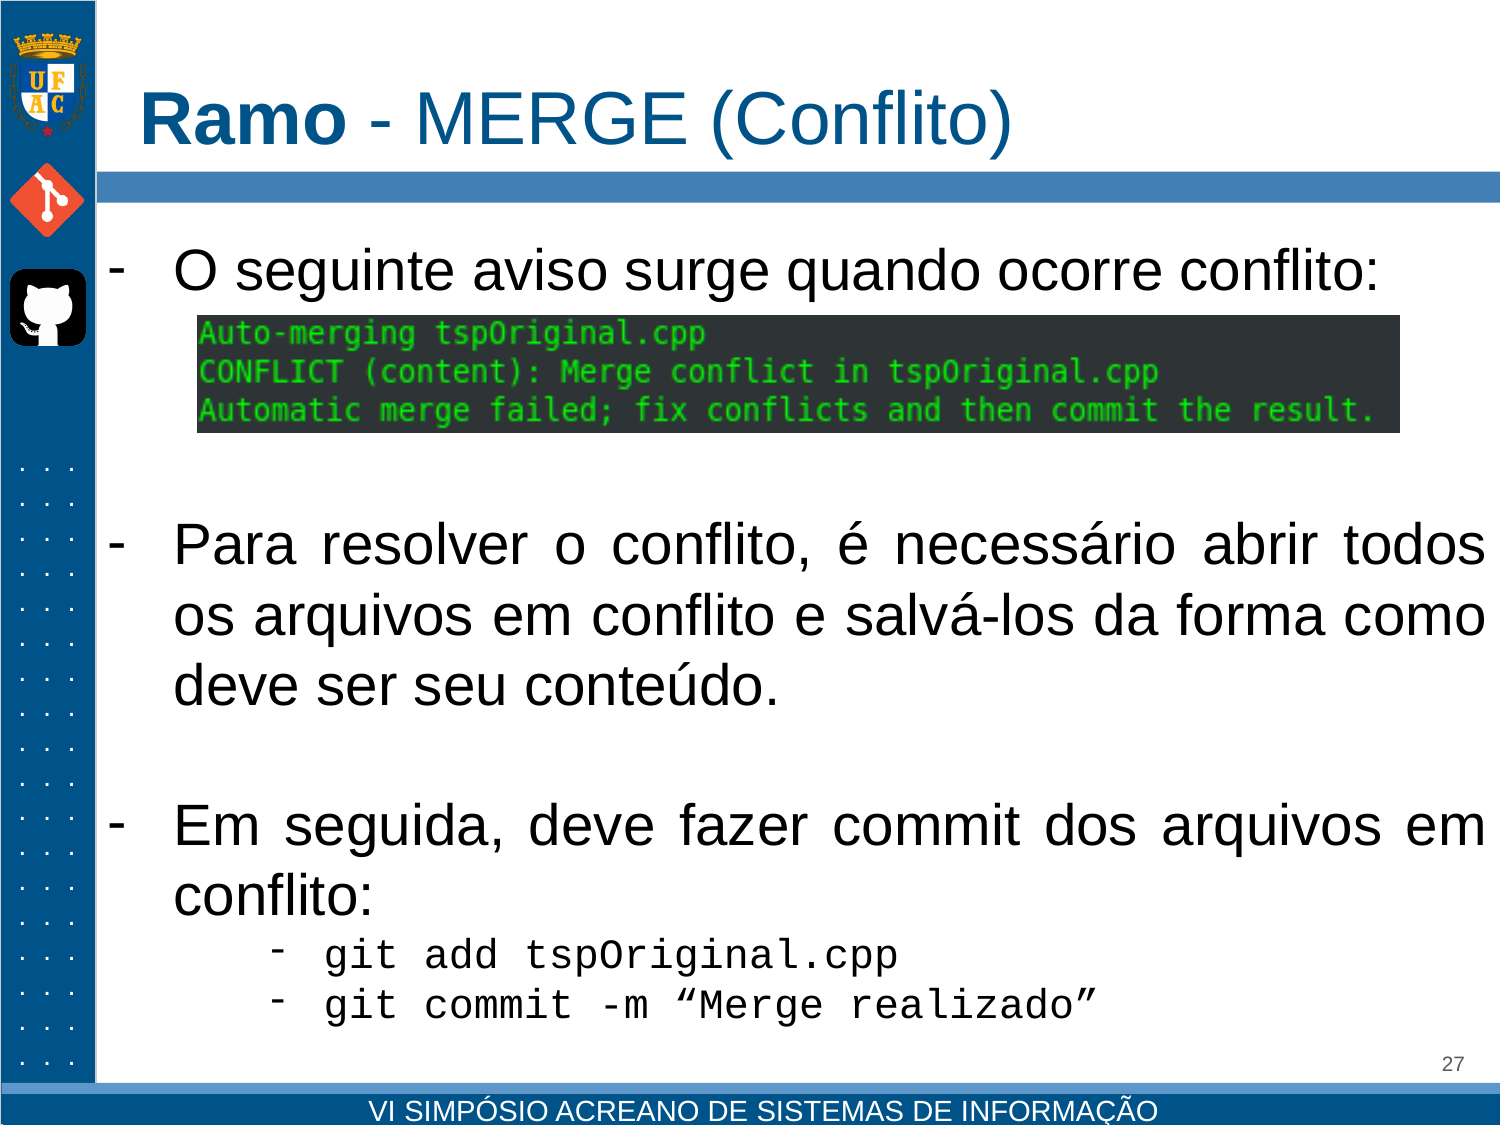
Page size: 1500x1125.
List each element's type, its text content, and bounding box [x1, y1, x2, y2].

slide_number <número> [1389, 1019, 1480, 1106]
text_box O seguinte aviso surge quando ocorre conflito: [83, 216, 1500, 321]
text_box . . . . . . . . . . . . . . . . . . . . . . . . . . . . . . . . . . . . . . . . . . . . . . . . . . . . . . [3, 427, 133, 857]
text_box [186, 171, 1500, 203]
picture [10, 33, 86, 137]
text_box VI SIMPÓSIO ACREANO DE SISTEMAS DE INFORMAÇÃO [353, 1077, 1288, 1125]
picture [197, 315, 1400, 433]
text_box [1288, 1082, 1500, 1125]
picture [10, 163, 186, 237]
title Ramo - MERGE (Conflito) [124, 89, 1494, 171]
picture [10, 269, 86, 346]
text_box [0, 0, 353, 1125]
text_box Para resolver o conflito, é necessário abrir todos os arquivos em conflito e salvá-los da forma como deve ser seu conteúdo. Em seguida, deve fazer commit dos arquivos em conflito: git add tspOriginal.cpp git commit -m “Merge realizado” [83, 491, 1500, 596]
